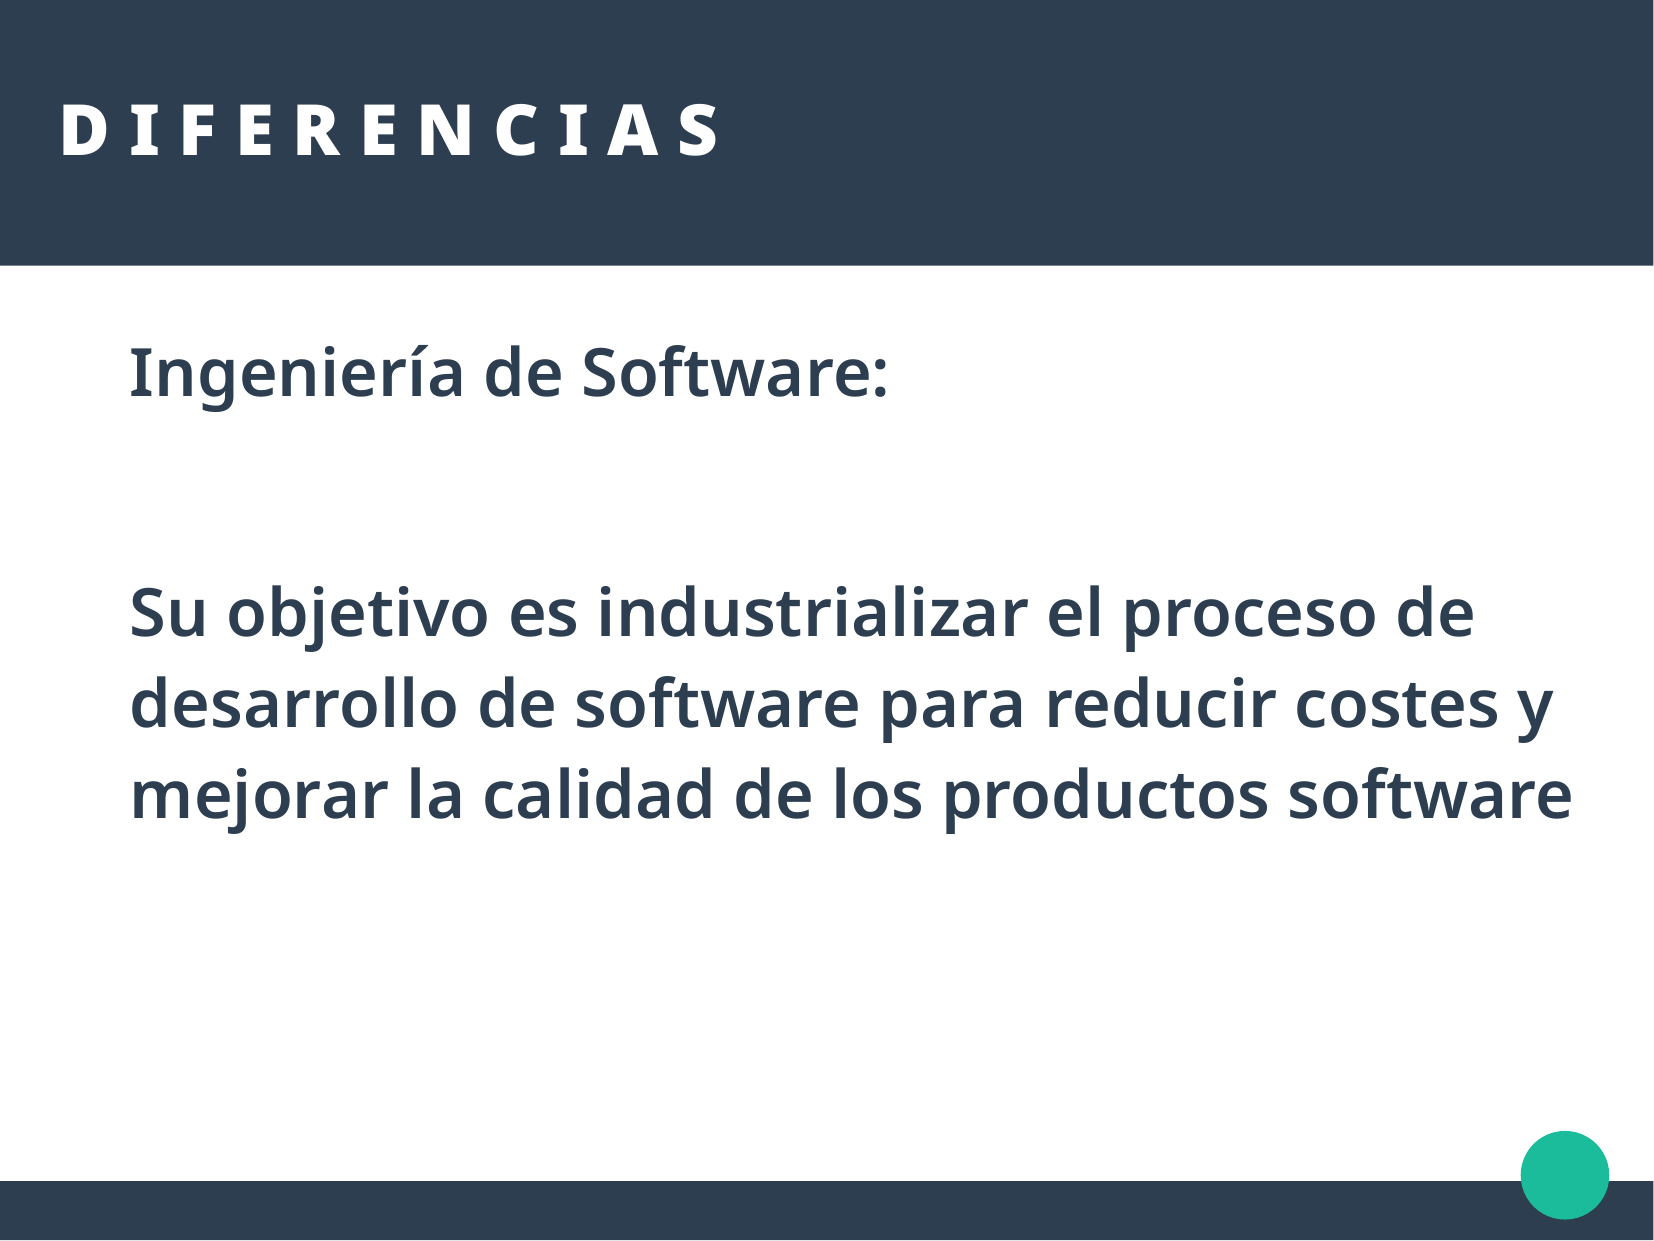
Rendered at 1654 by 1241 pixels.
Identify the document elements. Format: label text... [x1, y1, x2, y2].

list Ingeniería de Software: Su objetivo es industrializar el proceso de desarrollo de software para reducir costes y mejorar la calidad de los productos software [59, 324, 1595, 1152]
title D I F E R E N C I A S [59, 49, 1595, 207]
